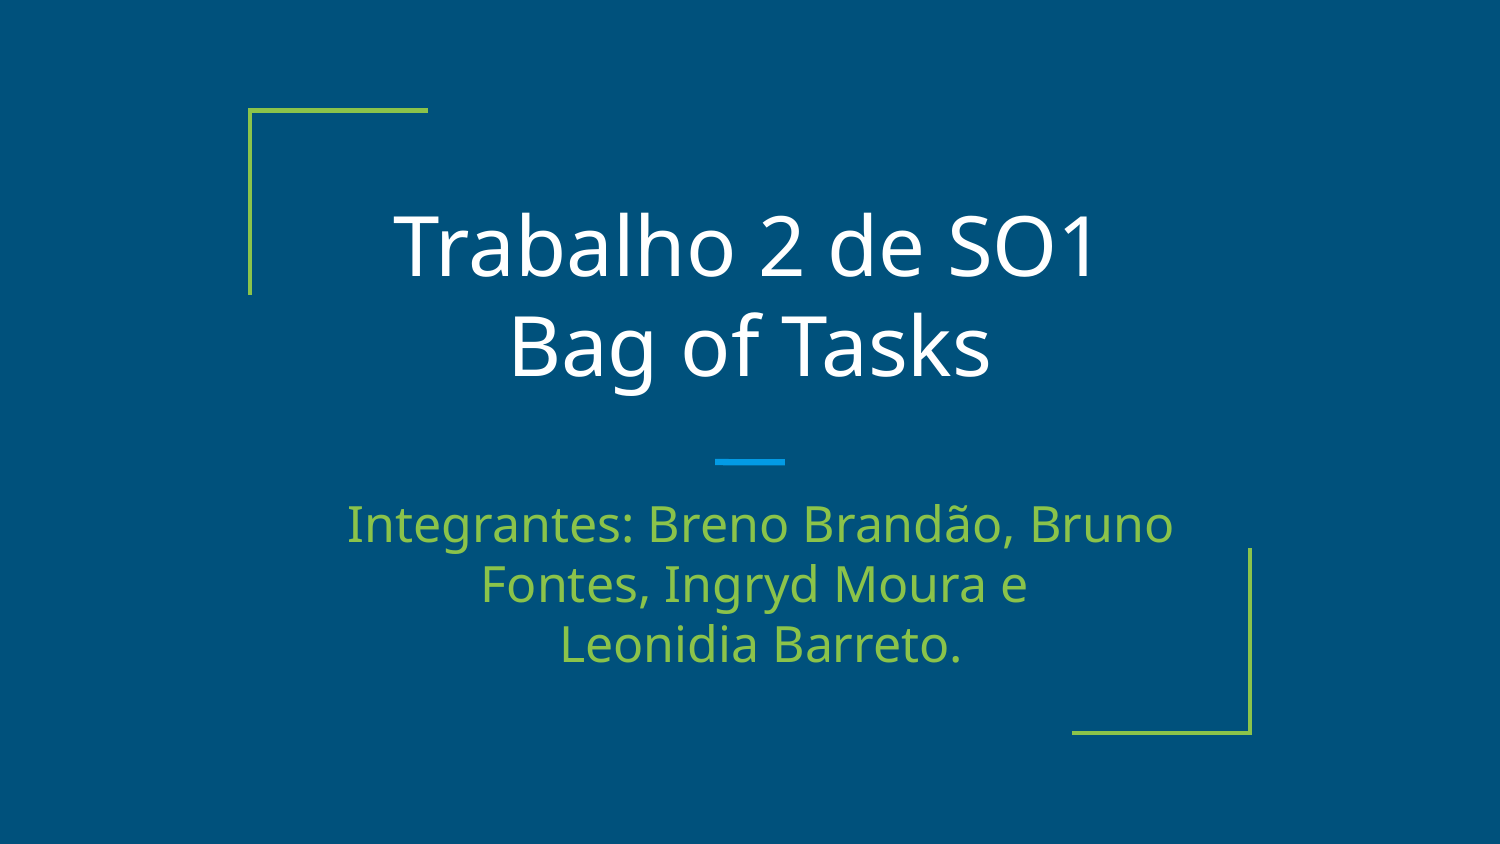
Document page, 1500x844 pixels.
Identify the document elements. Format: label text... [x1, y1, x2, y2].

subtitle Integrantes: Breno Brandão, Bruno Fontes, Ingryd Moura e Leonidia Barreto. [275, 477, 1248, 704]
title Trabalho 2 de SO1 Bag of Tasks [275, 168, 1225, 408]
